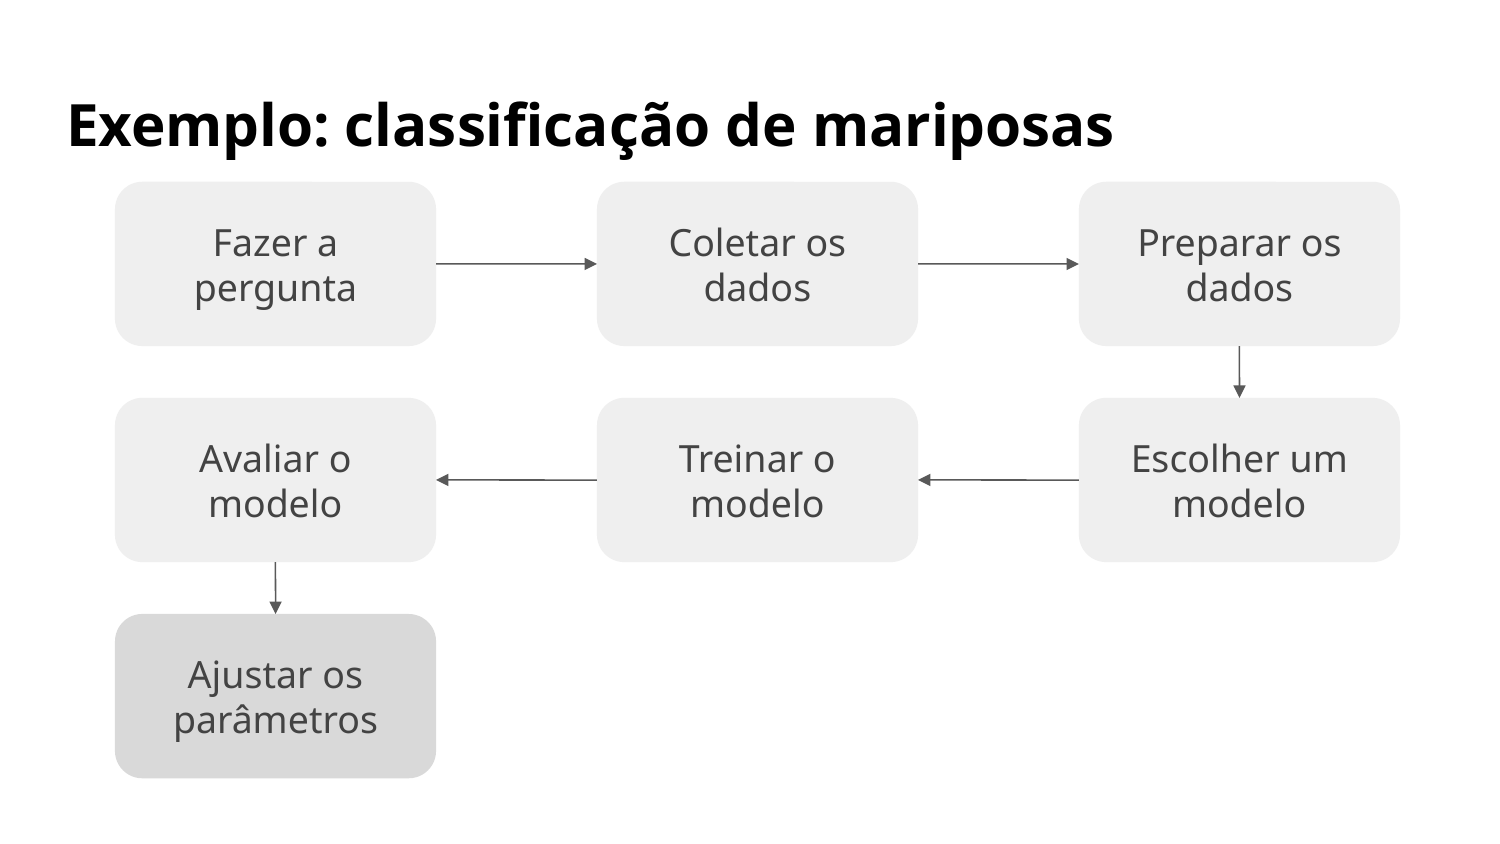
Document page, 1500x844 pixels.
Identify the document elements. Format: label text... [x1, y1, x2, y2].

text_box Treinar o modelo [596, 397, 919, 563]
text_box Coletar os dados [596, 181, 919, 347]
text_box Fazer a pergunta [114, 181, 437, 347]
text_box Ajustar os parâmetros [114, 613, 437, 779]
title Exemplo: classificação de mariposas [51, 72, 1449, 167]
text_box Avaliar o modelo [114, 397, 437, 563]
text_box Preparar os dados [1078, 181, 1401, 347]
text_box Escolher um modelo [1078, 397, 1401, 563]
